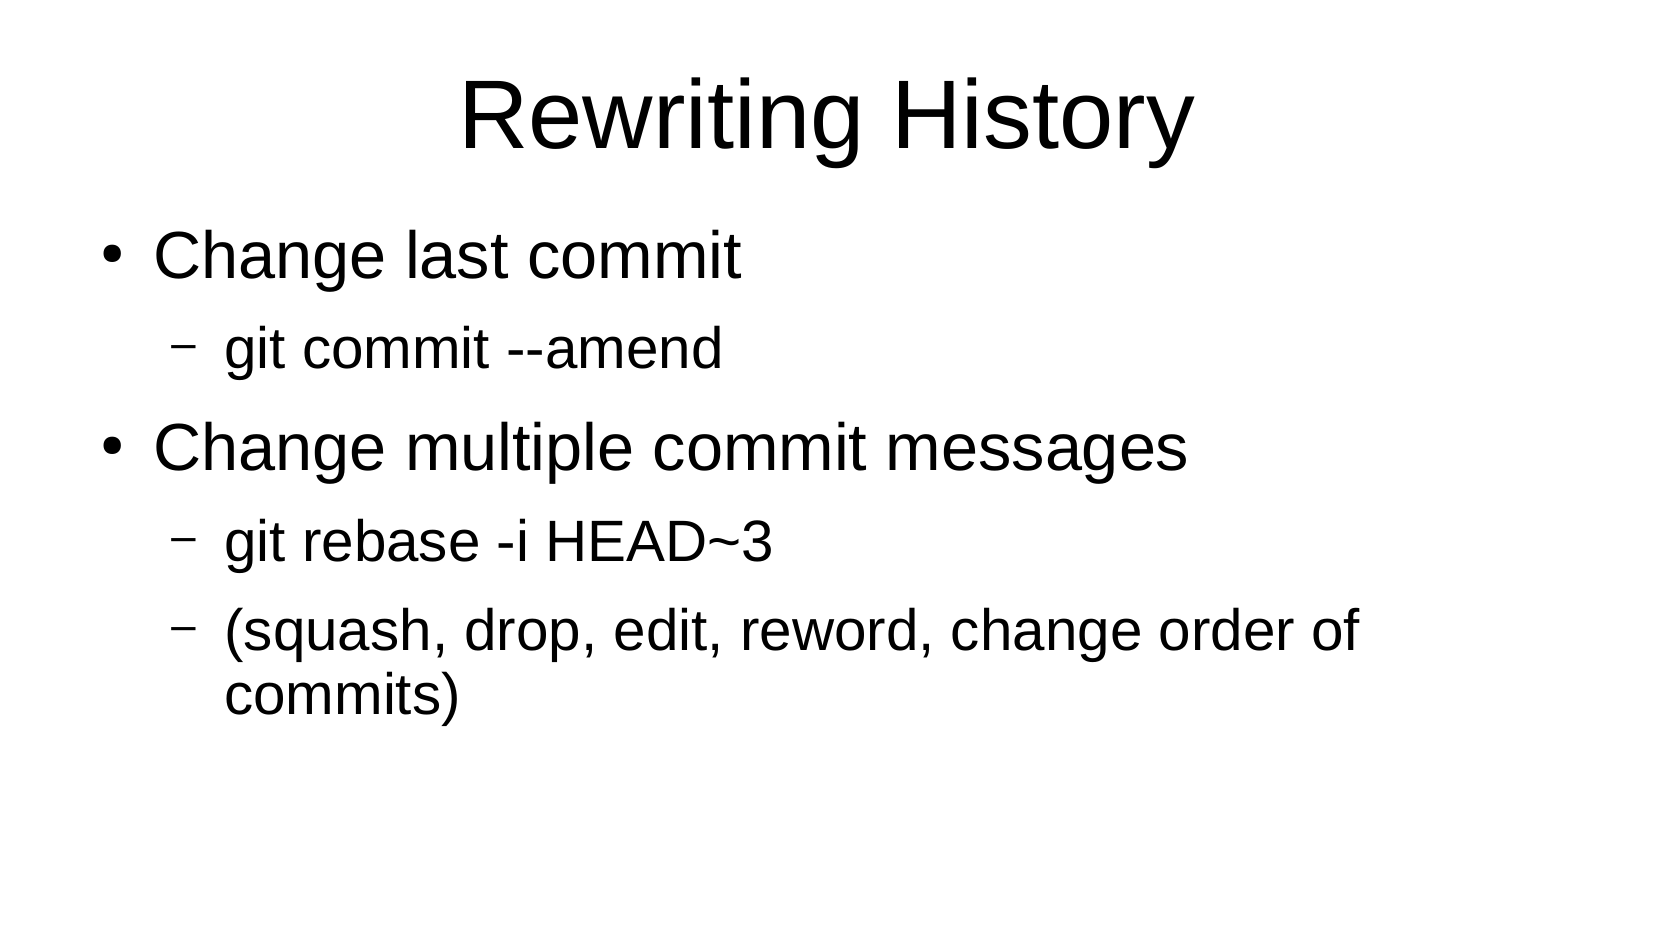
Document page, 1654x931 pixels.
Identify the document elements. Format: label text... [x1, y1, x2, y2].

title Rewriting History [82, 37, 1571, 193]
list Change last commit git commit --amend Change multiple commit messages git rebase -i HEAD~3 (squash, drop, edit, reword, change order of commits) [82, 217, 1571, 757]
